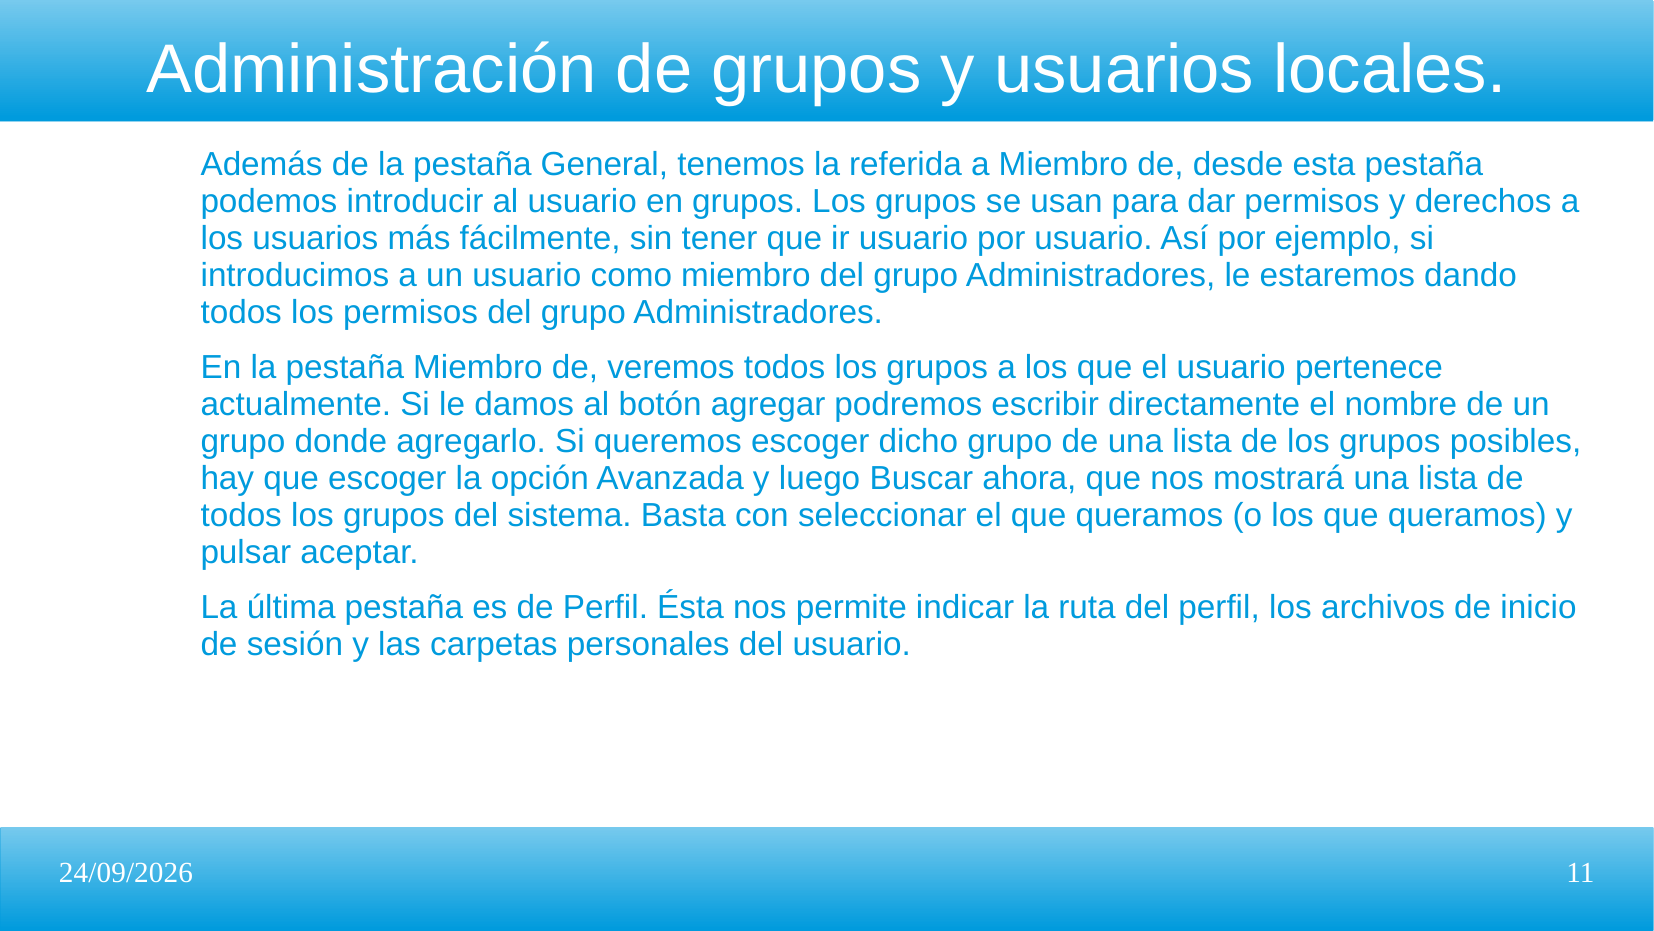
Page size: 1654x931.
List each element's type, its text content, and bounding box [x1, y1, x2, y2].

list Además de la pestaña General, tenemos la referida a Miembro de, desde esta pestaña podemos introducir al usuario en grupos. Los grupos se usan para dar permisos y derechos a los usuarios más fácilmente, sin tener que ir usuario por usuario. Así por ejemplo, si introducimos a un usuario como miembro del grupo Administradores, le estaremos dando todos los permisos del grupo Administradores. En la pestaña Miembro de, veremos todos los grupos a los que el usuario pertenece actualmente. Si le damos al botón agregar podremos escribir directamente el nombre de un grupo donde agregarlo. Si queremos escoger dicho grupo de una lista de los grupos posibles, hay que escoger la opción Avanzada y luego Buscar ahora, que nos mostrará una lista de todos los grupos del sistema. Basta con seleccionar el que queramos (o los que queramos) y pulsar aceptar. La última pestaña es de Perfil. Ésta nos permite indicar la ruta del perfil, los archivos de inicio de sesión y las carpetas personales del usuario. [58, 145, 1595, 798]
title Administración de grupos y usuarios locales. [0, 0, 1654, 206]
